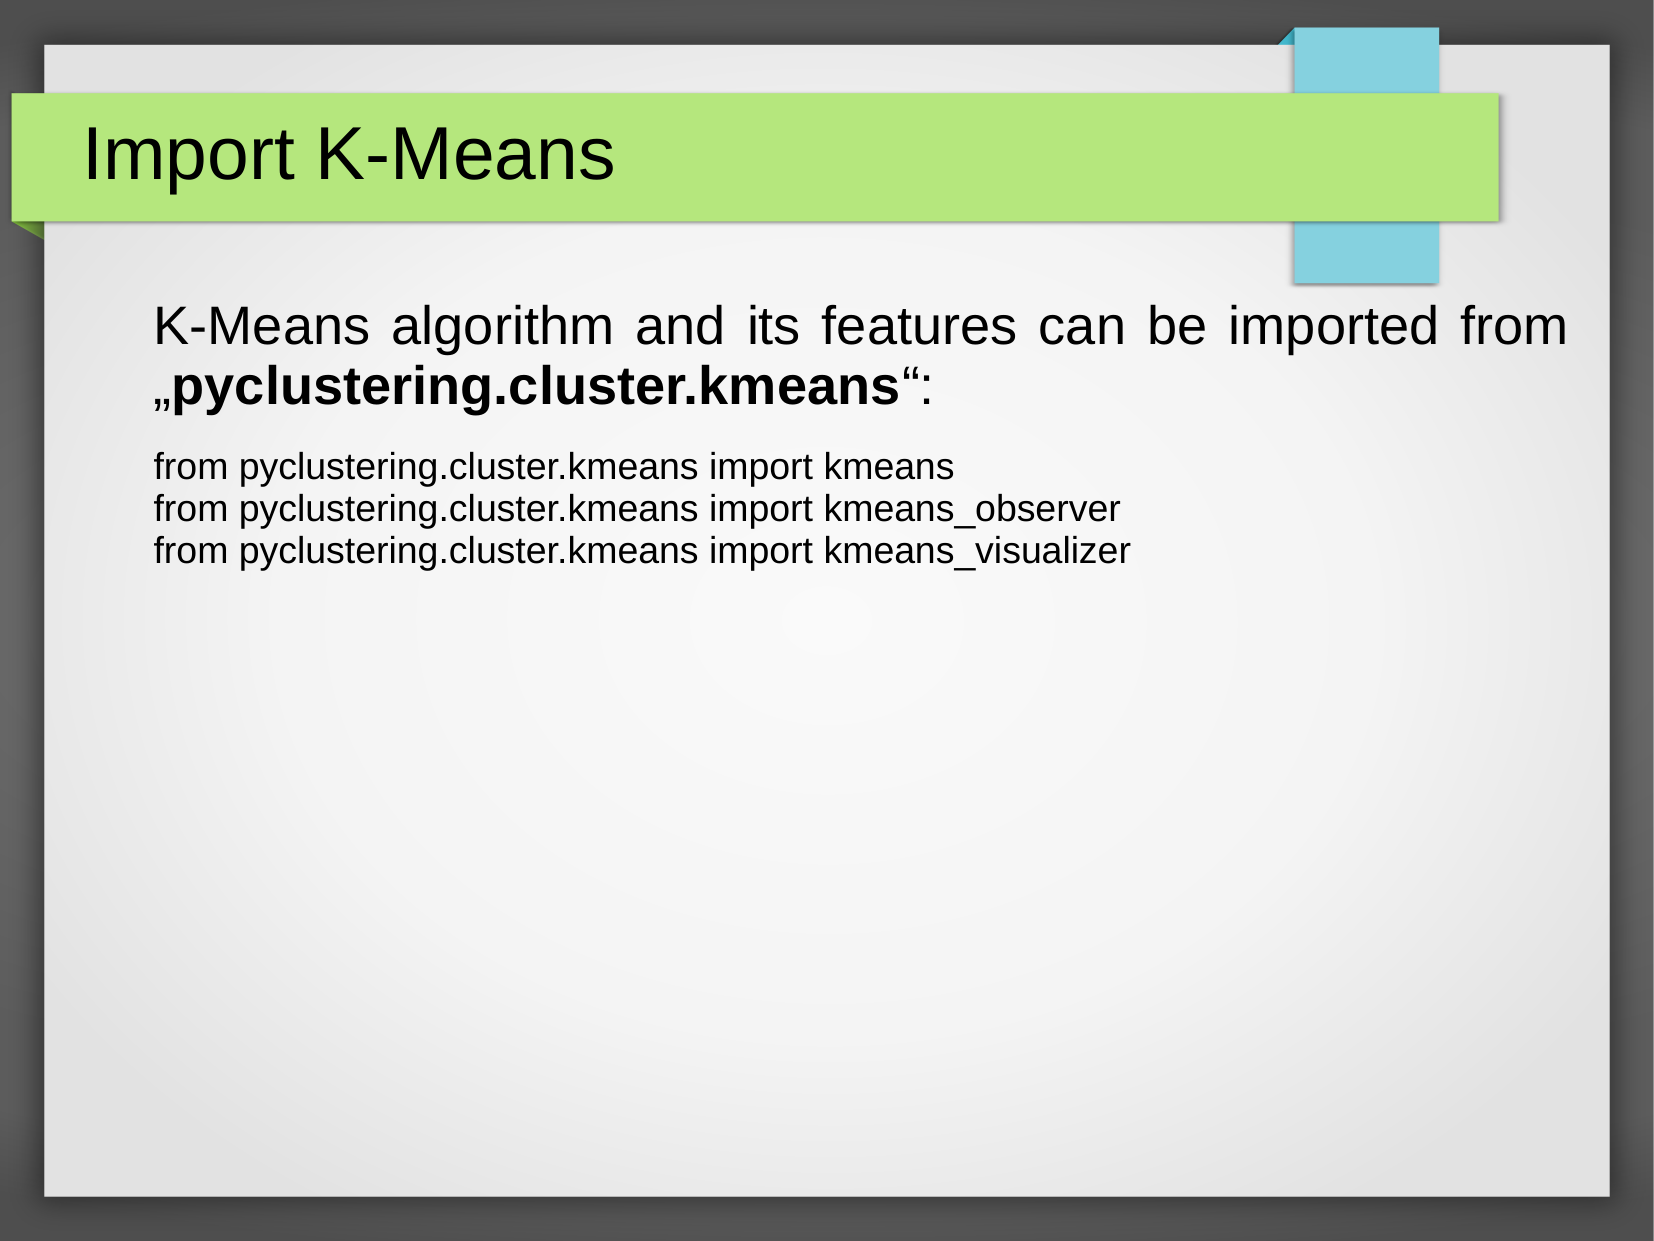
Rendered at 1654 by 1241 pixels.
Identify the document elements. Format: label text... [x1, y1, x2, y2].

picture [0, 0, 1654, 1241]
title Import K-Means [82, 94, 1264, 213]
list K-Means algorithm and its features can be imported from „pyclustering.cluster.kmeans“: from pyclustering.cluster.kmeans import kmeans from pyclustering.cluster.kmeans import kmeans_observer from pyclustering.cluster.kmeans import kmeans_visualizer [82, 295, 1571, 1015]
